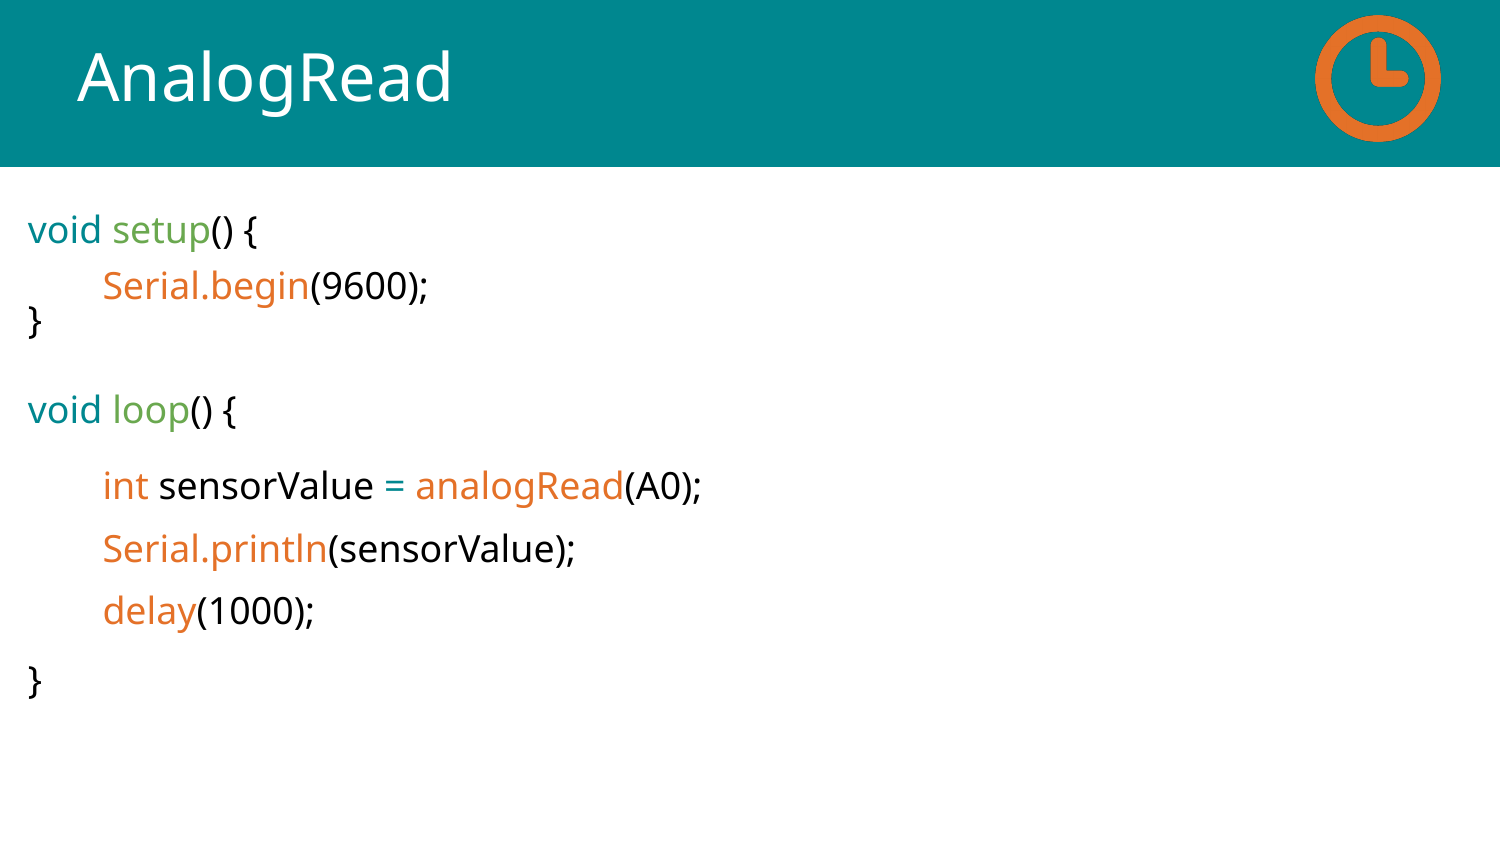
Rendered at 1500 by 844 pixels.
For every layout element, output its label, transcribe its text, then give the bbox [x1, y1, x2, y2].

picture [1315, 15, 1441, 142]
text_box delay(1000); [12, 572, 1461, 678]
text_box int sensorValue = analogRead(A0); [12, 447, 1461, 509]
title AnalogRead [62, 20, 1411, 146]
text_box Serial.begin(9600); [12, 247, 1461, 353]
text_box Serial.println(sensorValue); [12, 509, 1461, 572]
text_box void setup() { } void loop() { } [12, 191, 1462, 812]
